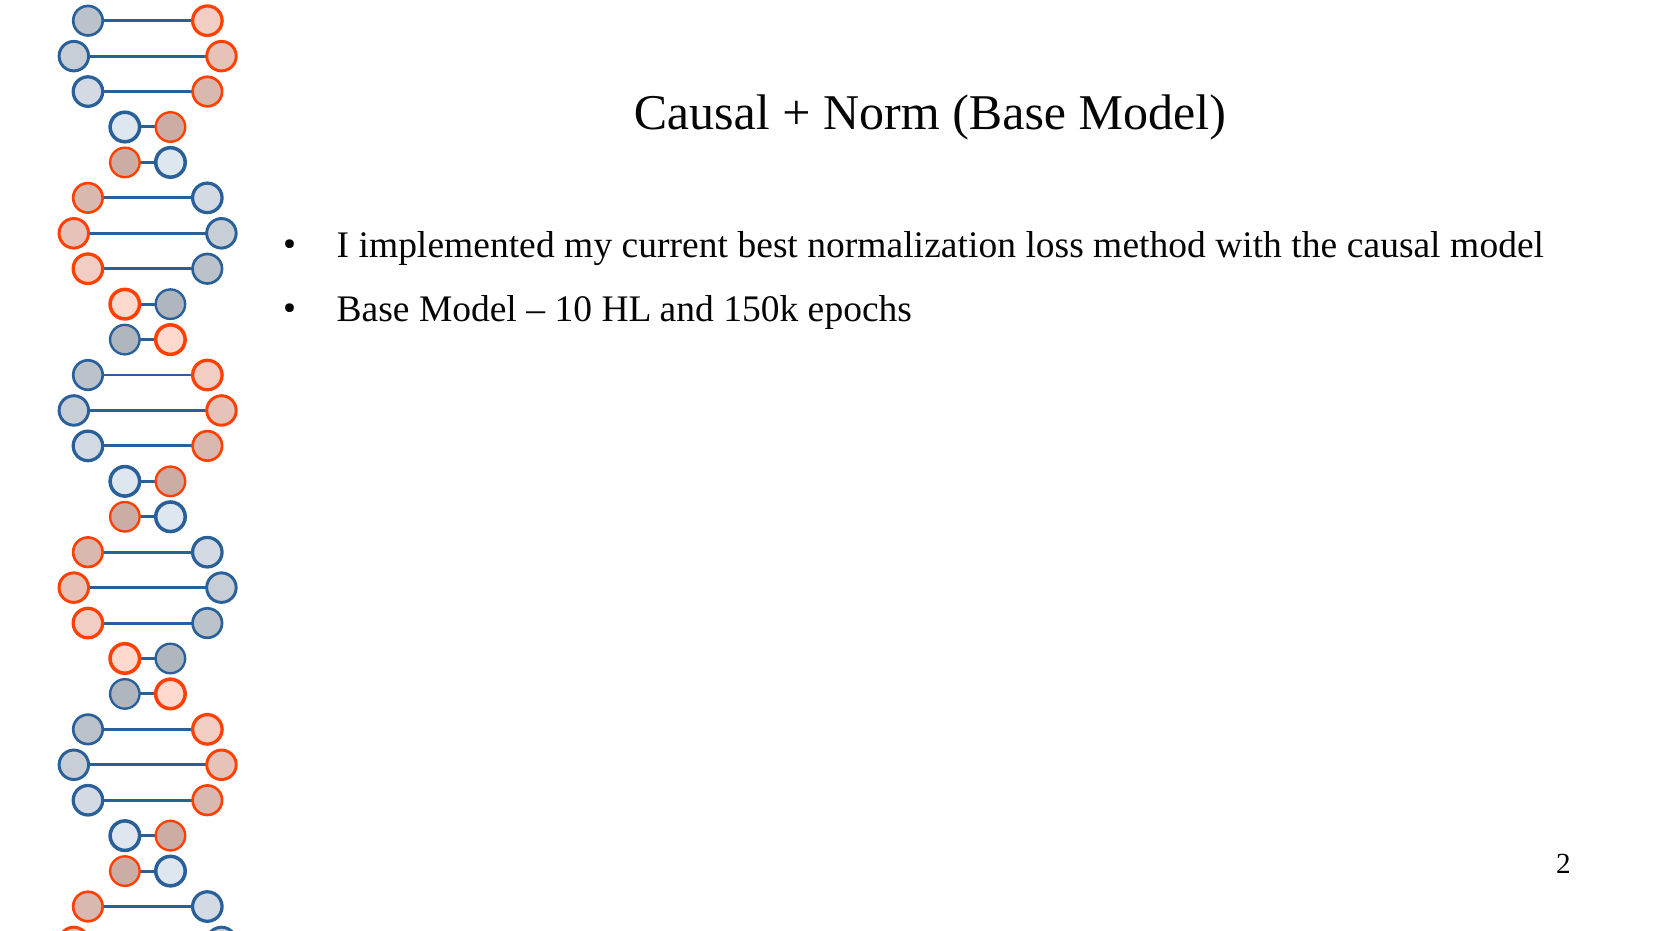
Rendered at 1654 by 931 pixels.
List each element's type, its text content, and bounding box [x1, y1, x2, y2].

list I implemented my current best normalization loss method with the causal model Base Model – 10 HL and 150k epochs [265, 224, 1595, 764]
title Causal + Norm (Base Model) [265, 35, 1595, 189]
